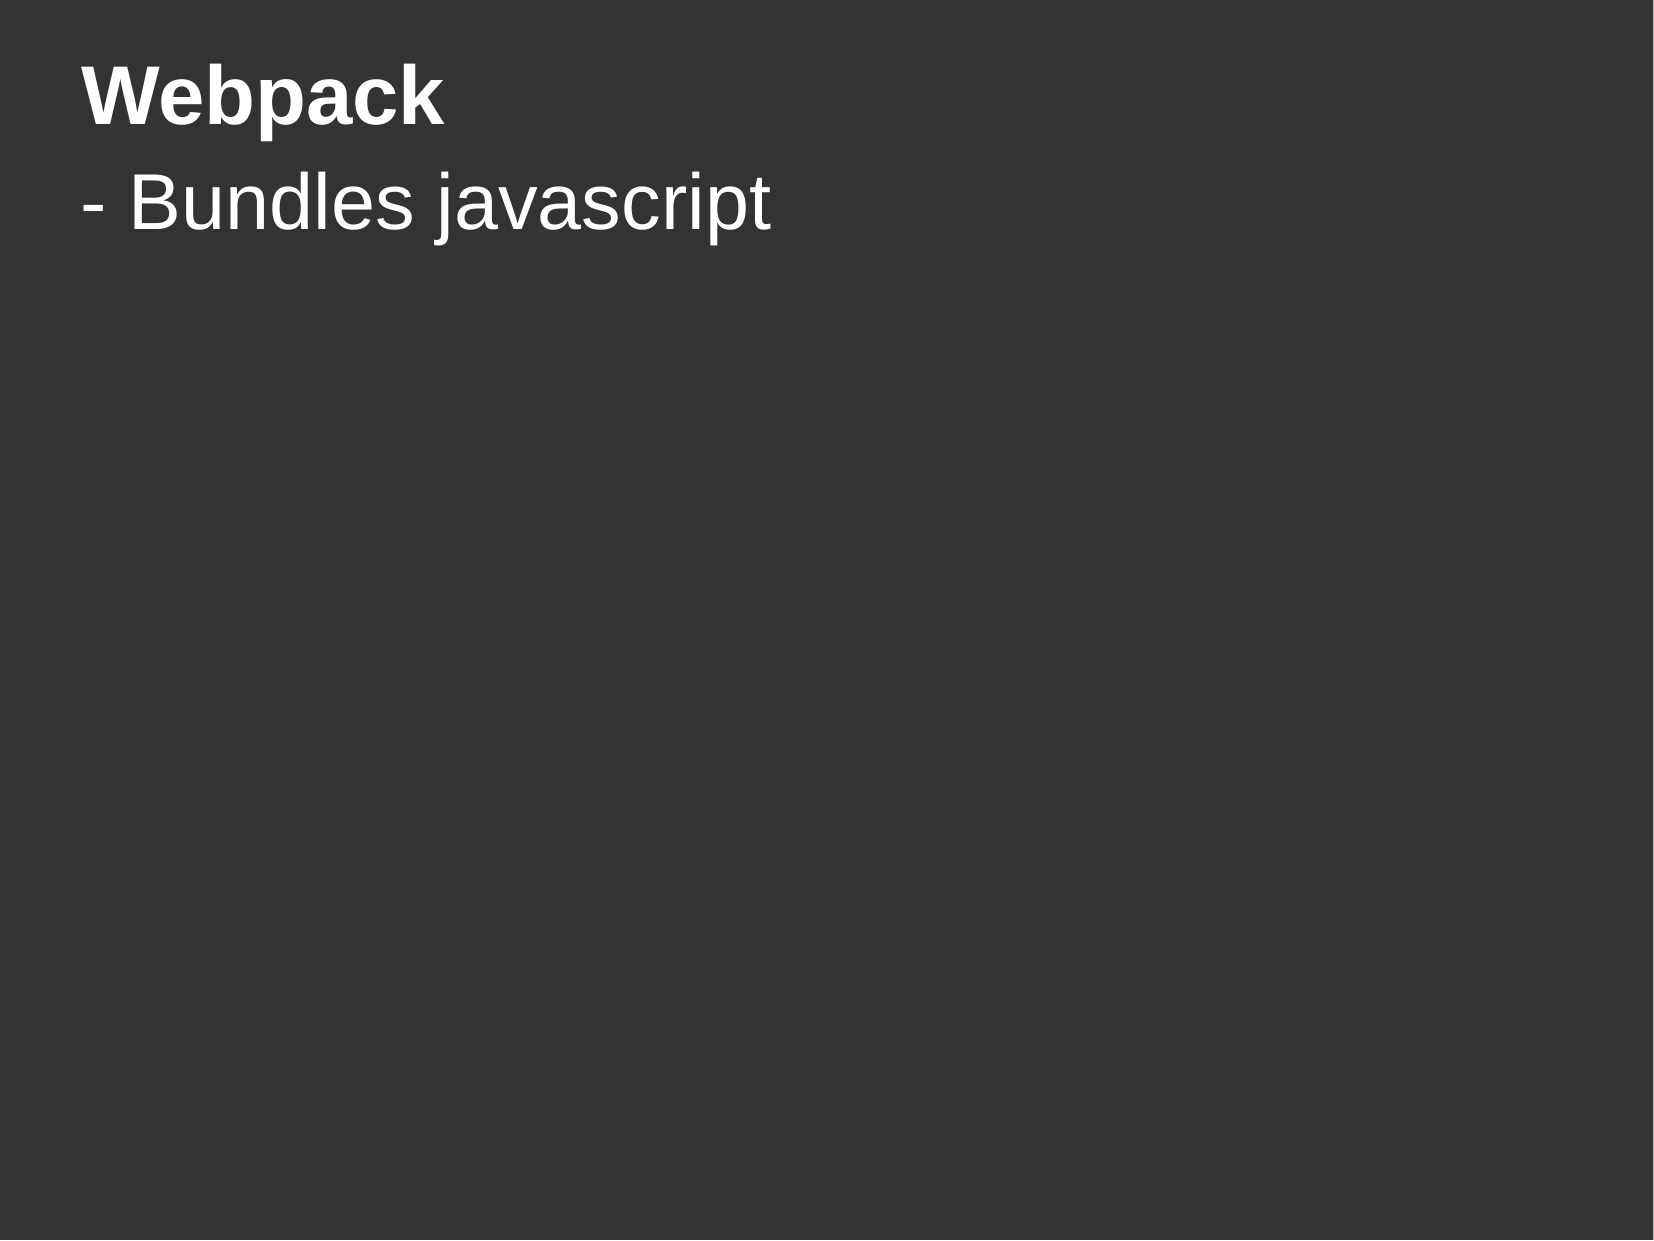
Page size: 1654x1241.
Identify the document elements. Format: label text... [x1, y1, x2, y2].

title - Bundles javascript [80, 157, 1654, 773]
title Webpack [81, 49, 1570, 257]
